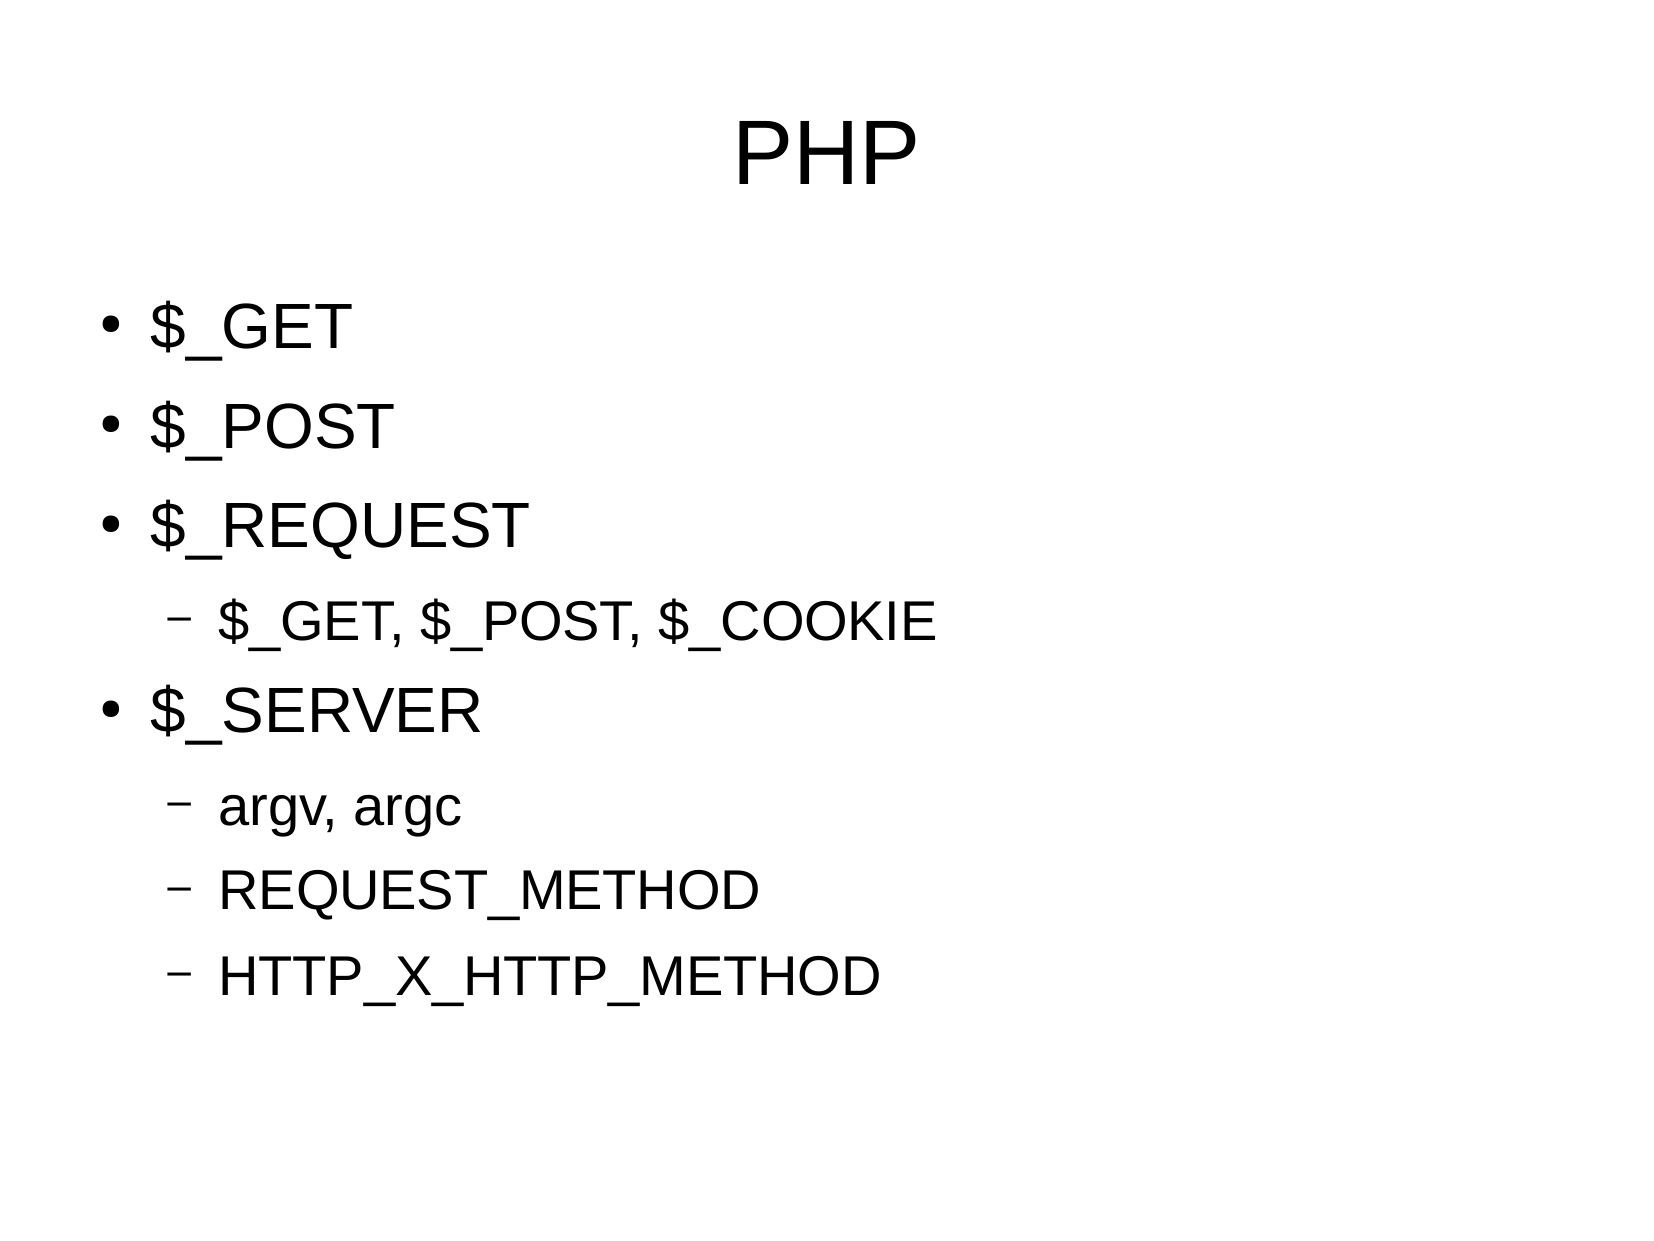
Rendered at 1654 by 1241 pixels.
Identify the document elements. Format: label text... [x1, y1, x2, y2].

list $_GET $_POST $_REQUEST $_GET, $_POST, $_COOKIE $_SERVER argv, argc REQUEST_METHOD HTTP_X_HTTP_METHOD [82, 290, 1571, 1010]
title PHP [82, 49, 1571, 257]
